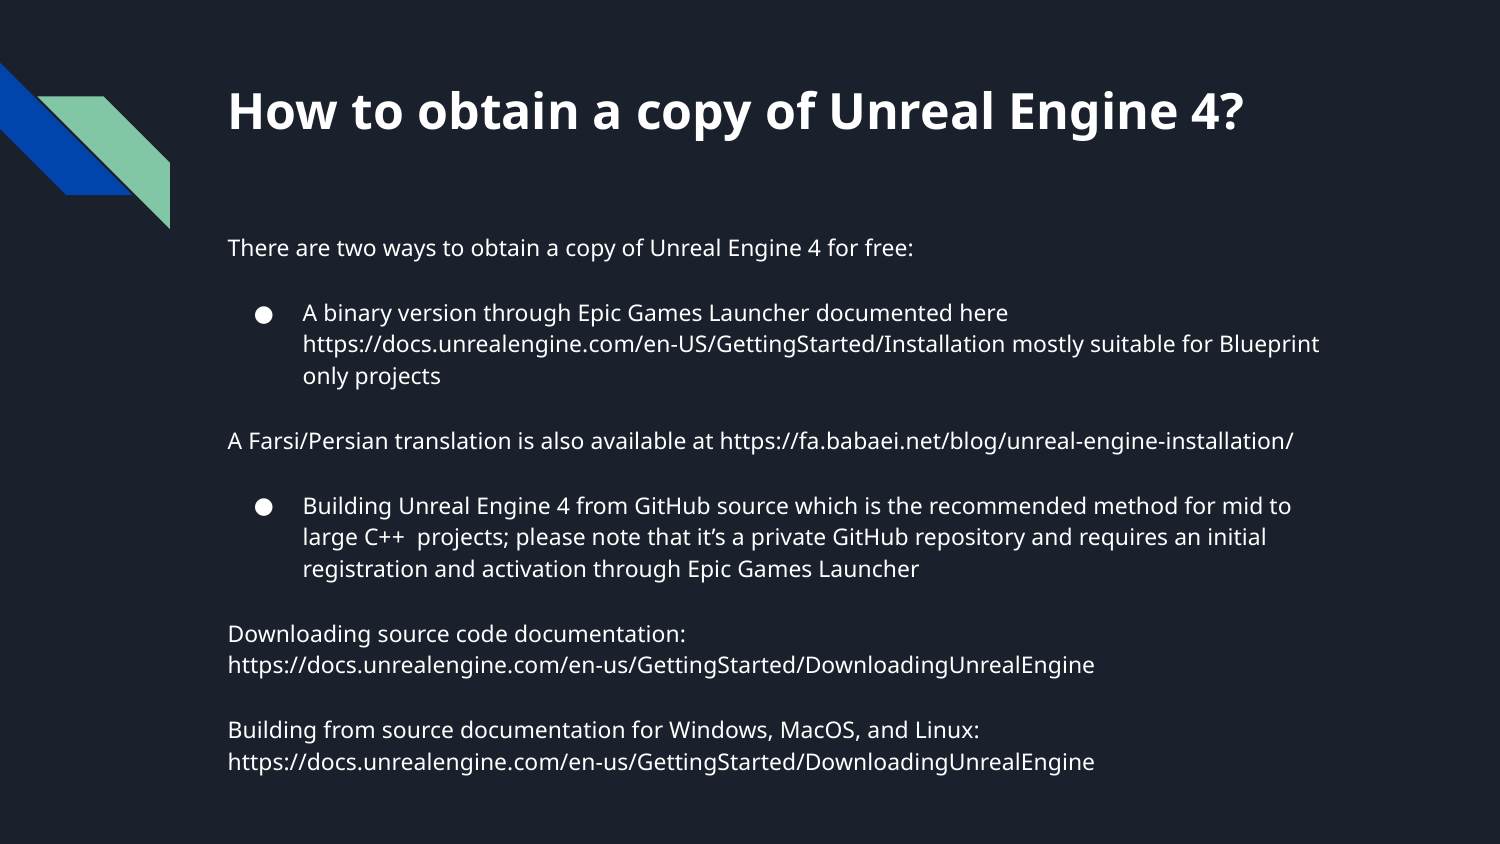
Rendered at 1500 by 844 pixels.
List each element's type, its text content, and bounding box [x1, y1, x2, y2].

text_box How to obtain a copy of Unreal Engine 4? [212, 64, 1368, 214]
text_box There are two ways to obtain a copy of Unreal Engine 4 for free: A binary version through Epic Games Launcher documented here https://docs.unrealengine.com/en-US/GettingStarted/Installation mostly suitable for Blueprint only projects A Farsi/Persian translation is also available at https://fa.babaei.net/blog/unreal-engine-installation/ Building Unreal Engine 4 from GitHub source which is the recommended method for mid to large C++ projects; please note that it’s a private GitHub repository and requires an initial registration and activation through Epic Games Launcher Downloading source code documentation: https://docs.unrealengine.com/en-us/GettingStarted/DownloadingUnrealEngine Building from source documentation for Windows, MacOS, and Linux: https://docs.unrealengine.com/en-us/GettingStarted/DownloadingUnrealEngine [212, 214, 1368, 735]
